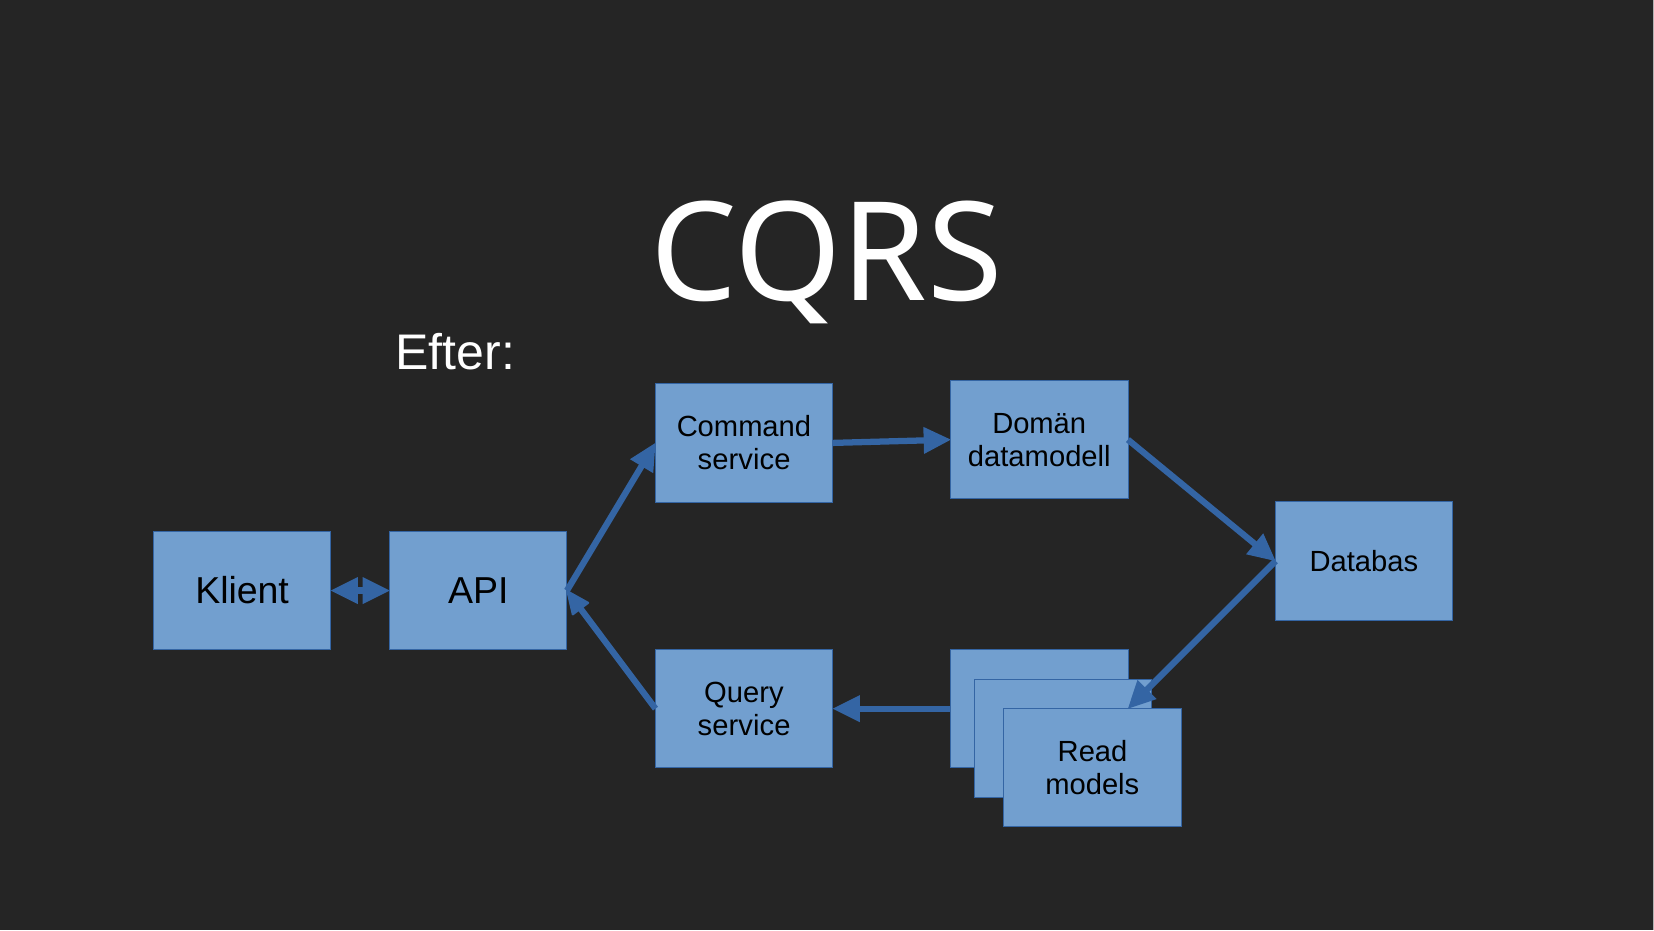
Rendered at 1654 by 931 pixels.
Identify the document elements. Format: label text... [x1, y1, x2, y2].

text_box Read models [950, 649, 1129, 768]
text_box Read models [974, 679, 1137, 798]
text_box Klient [153, 531, 331, 650]
text_box Efter: [360, 324, 1630, 381]
text_box Domän datamodell [950, 380, 1129, 499]
title CQRS [82, 140, 1571, 355]
text_box API [389, 531, 567, 650]
text_box Databas [1275, 501, 1453, 621]
text_box Query service [655, 649, 833, 768]
text_box Read models [1003, 708, 1182, 827]
text_box Command service [655, 383, 833, 503]
